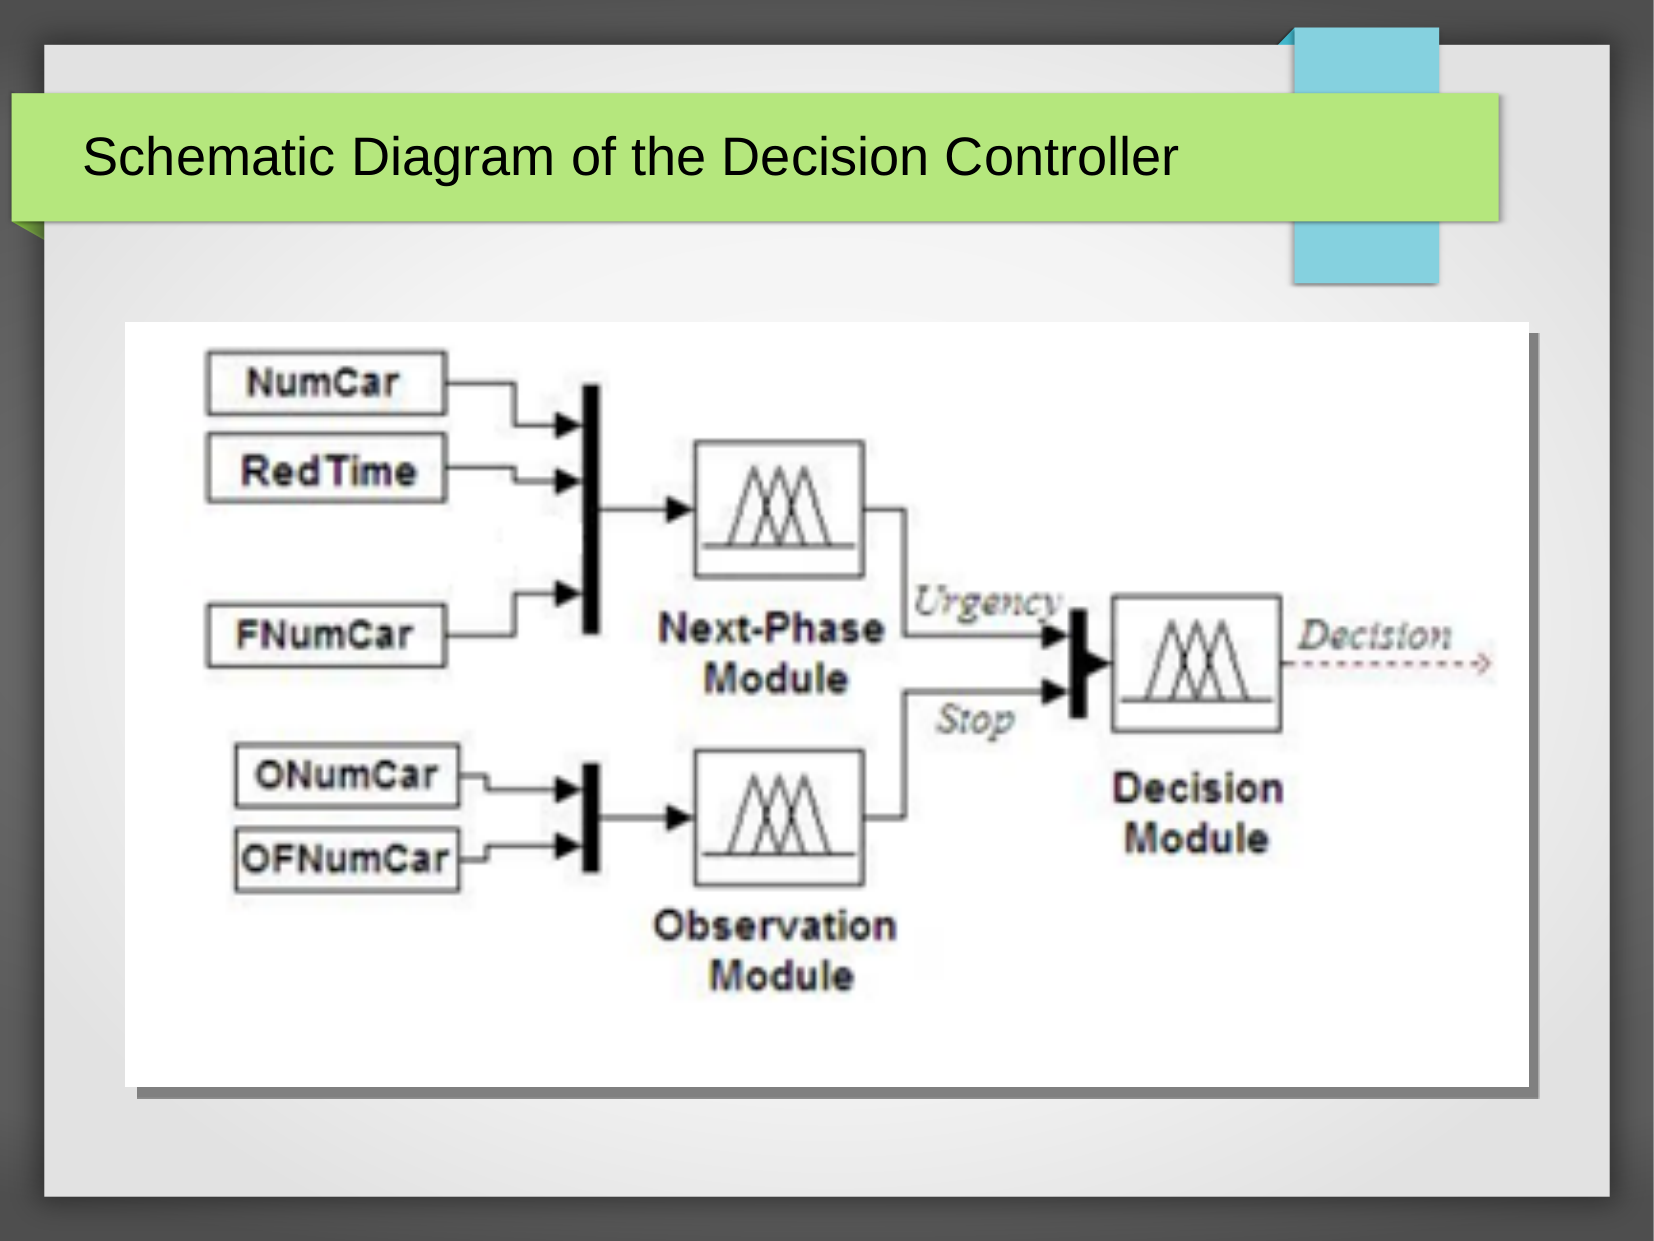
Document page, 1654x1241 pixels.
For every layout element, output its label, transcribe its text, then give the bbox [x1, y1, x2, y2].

picture [125, 322, 1529, 1087]
title Schematic Diagram of the Decision Controller [82, 94, 1264, 213]
